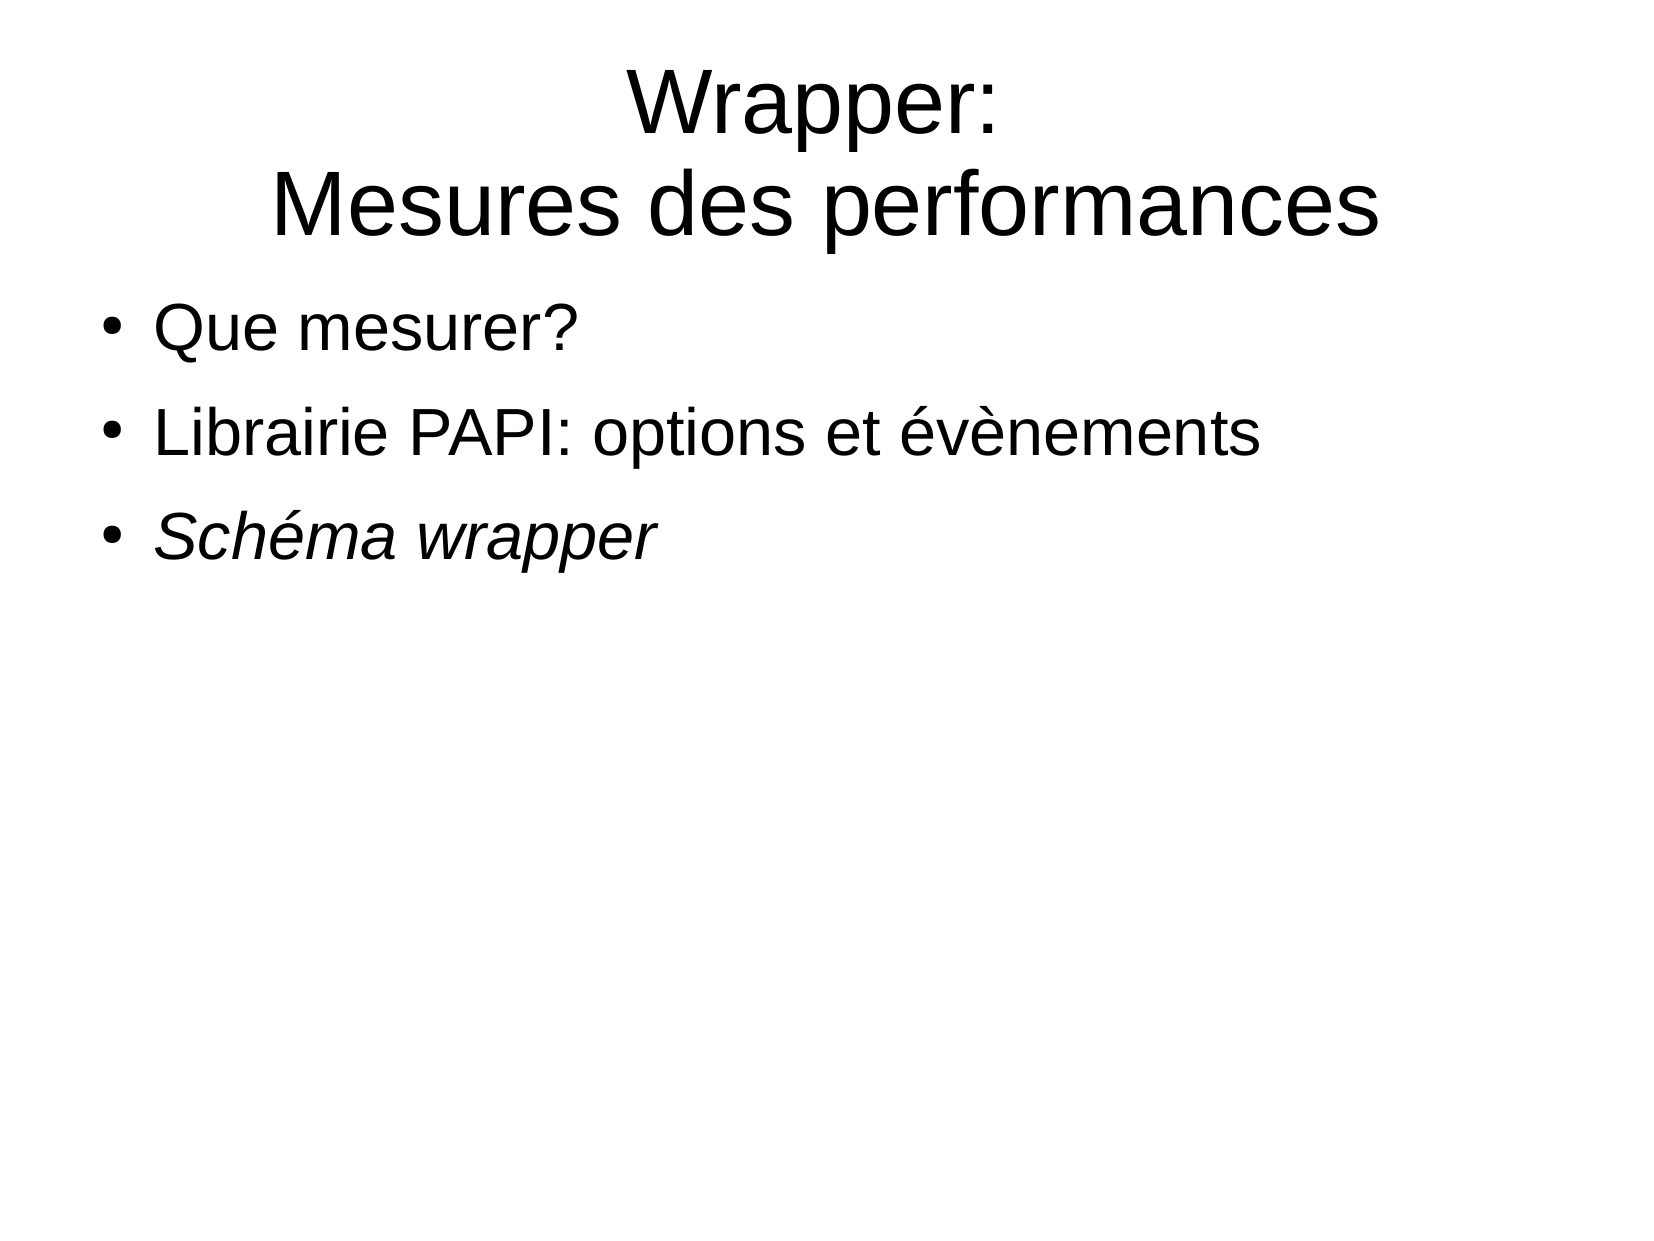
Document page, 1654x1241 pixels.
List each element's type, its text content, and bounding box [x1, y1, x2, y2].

list Que mesurer? Librairie PAPI: options et évènements Schéma wrapper [82, 290, 1571, 1010]
title Wrapper: Mesures des performances [82, 49, 1571, 257]
